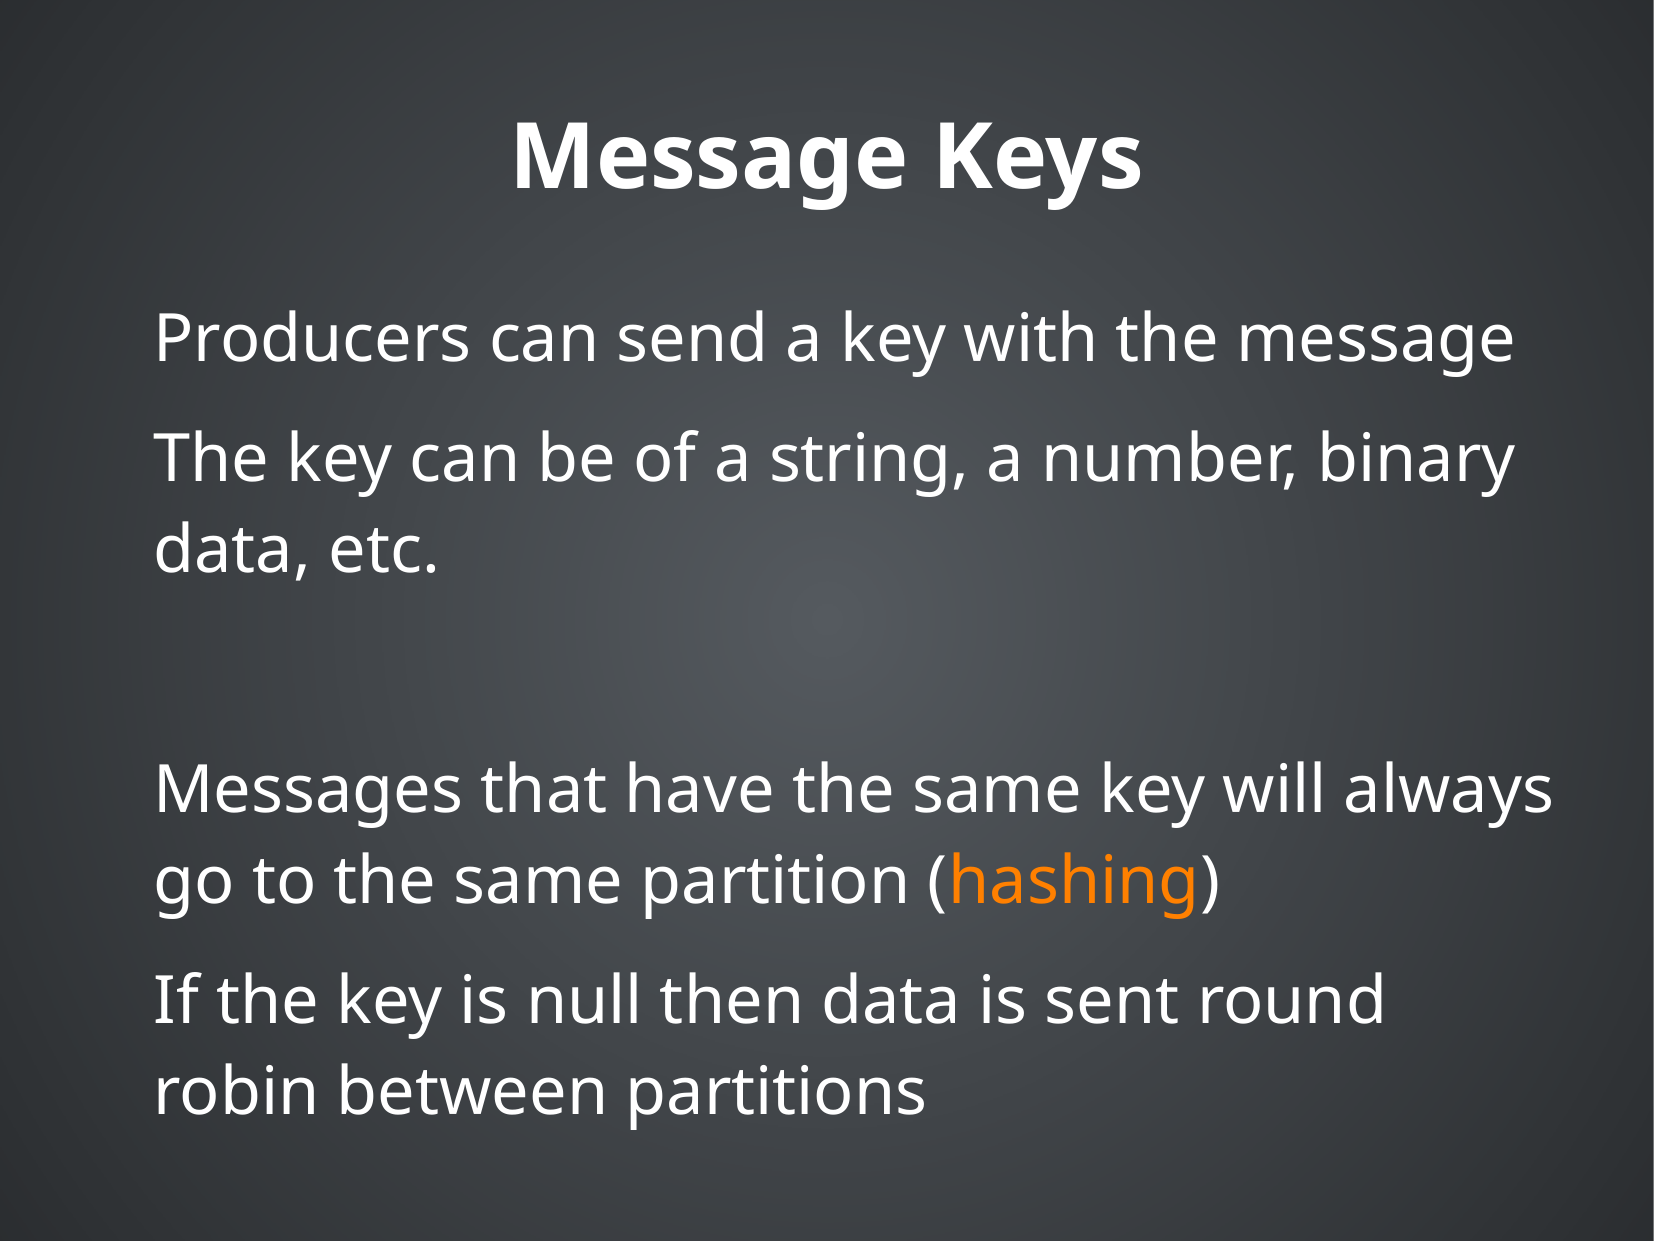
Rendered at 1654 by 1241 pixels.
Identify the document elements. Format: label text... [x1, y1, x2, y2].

picture [0, 0, 1654, 1241]
list Producers can send a key with the message The key can be of a string, a number, binary data, etc. Messages that have the same key will always go to the same partition (hashing) If the key is null then data is sent round robin between partitions [82, 290, 1571, 1216]
title Message Keys [82, 49, 1571, 257]
